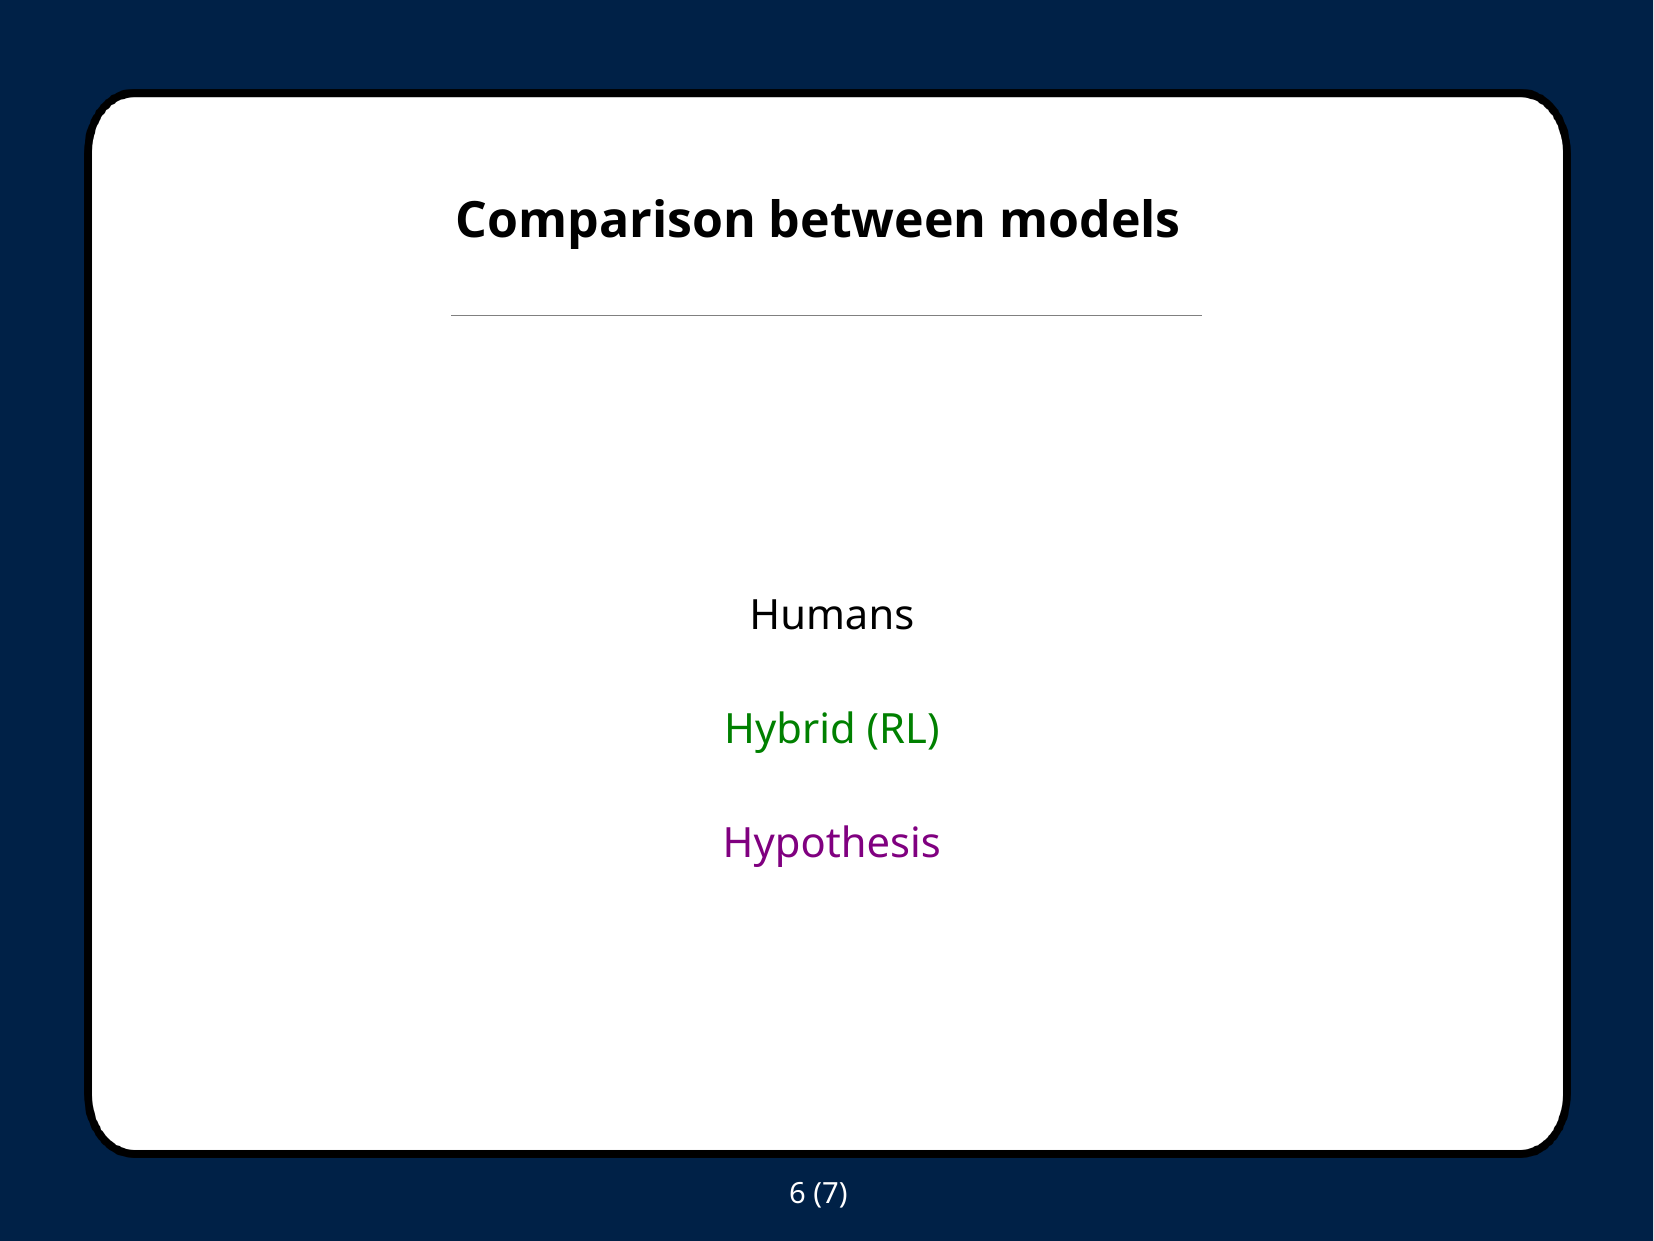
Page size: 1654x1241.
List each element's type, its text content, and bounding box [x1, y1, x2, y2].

title Comparison between models [74, 188, 1562, 247]
title Humans Hybrid (RL) Hypothesis [225, 405, 1439, 1051]
picture [0, 0, 1654, 1241]
title 6 (7) [74, 1170, 1562, 1214]
